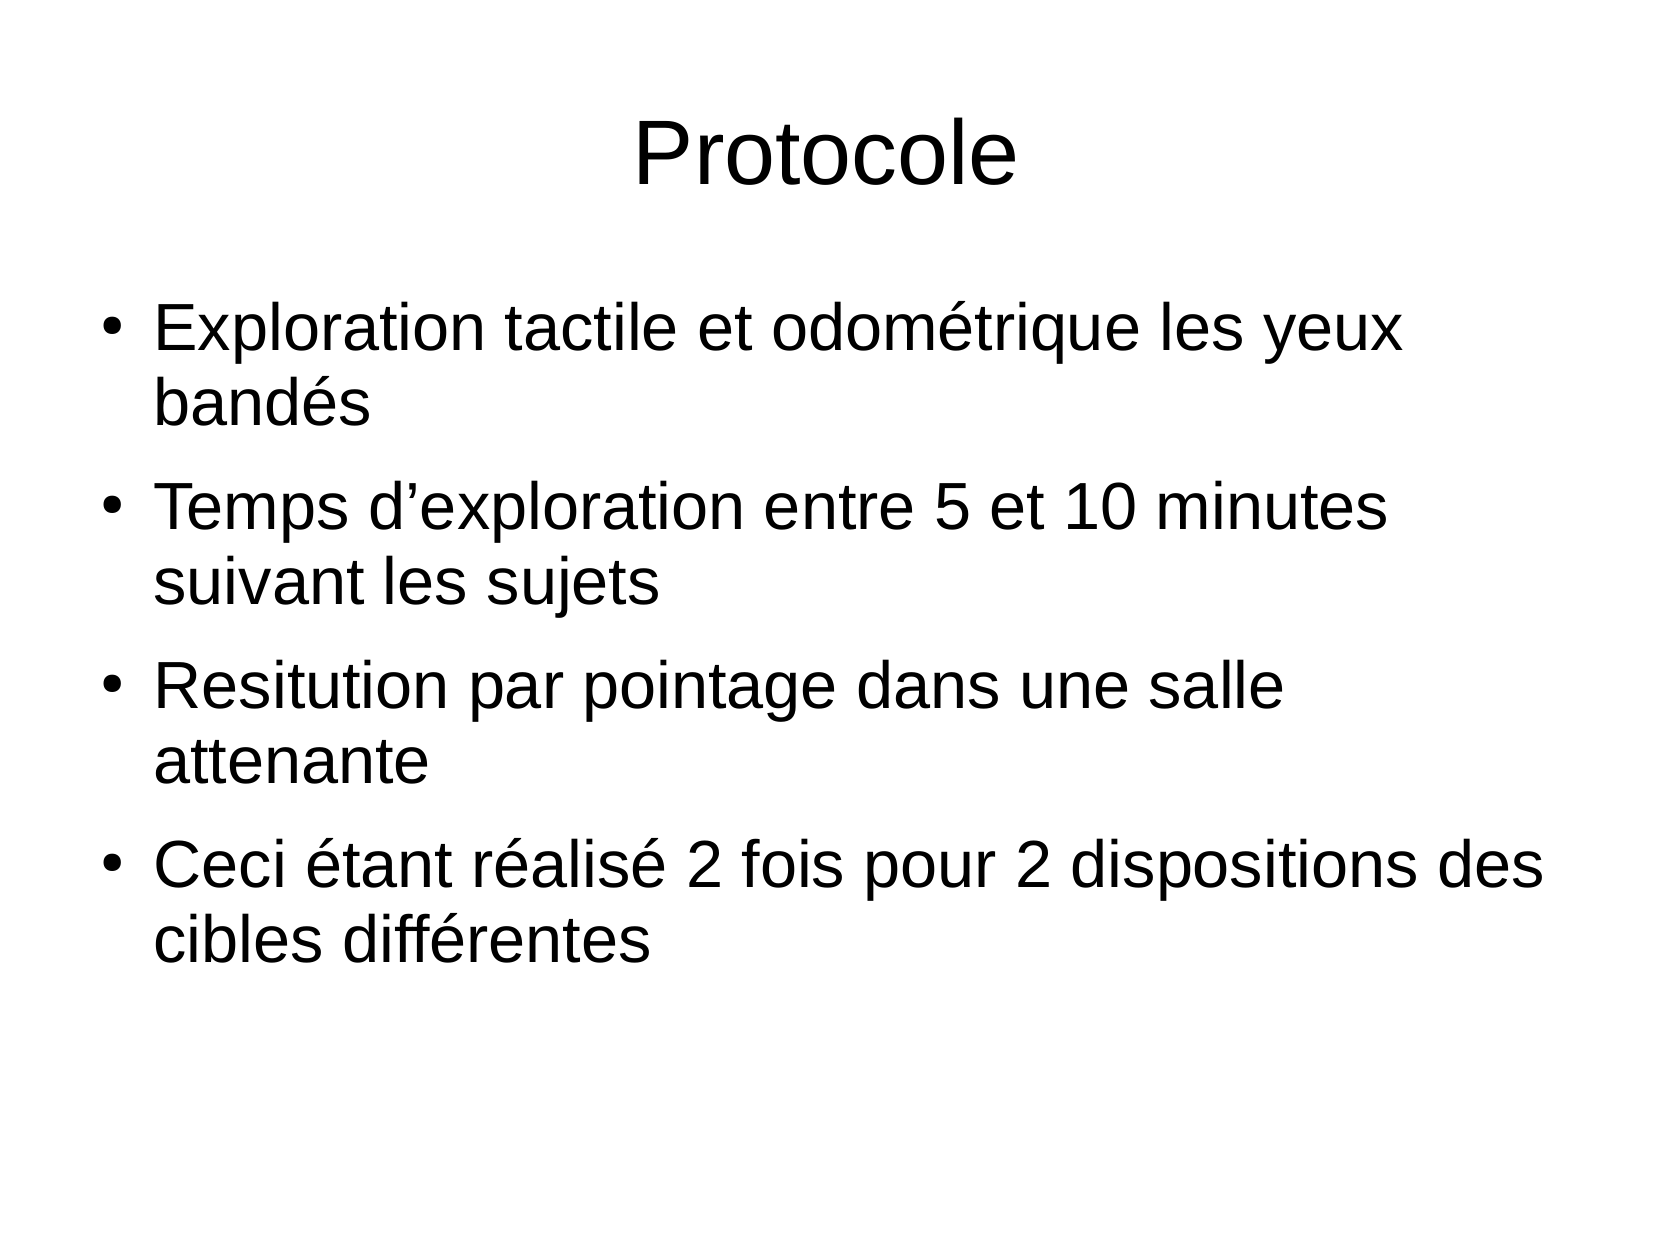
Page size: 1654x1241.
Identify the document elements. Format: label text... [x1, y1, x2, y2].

title Protocole [82, 49, 1571, 257]
list Exploration tactile et odométrique les yeux bandés Temps d’exploration entre 5 et 10 minutes suivant les sujets Resitution par pointage dans une salle attenante Ceci étant réalisé 2 fois pour 2 dispositions des cibles différentes [82, 290, 1571, 1010]
